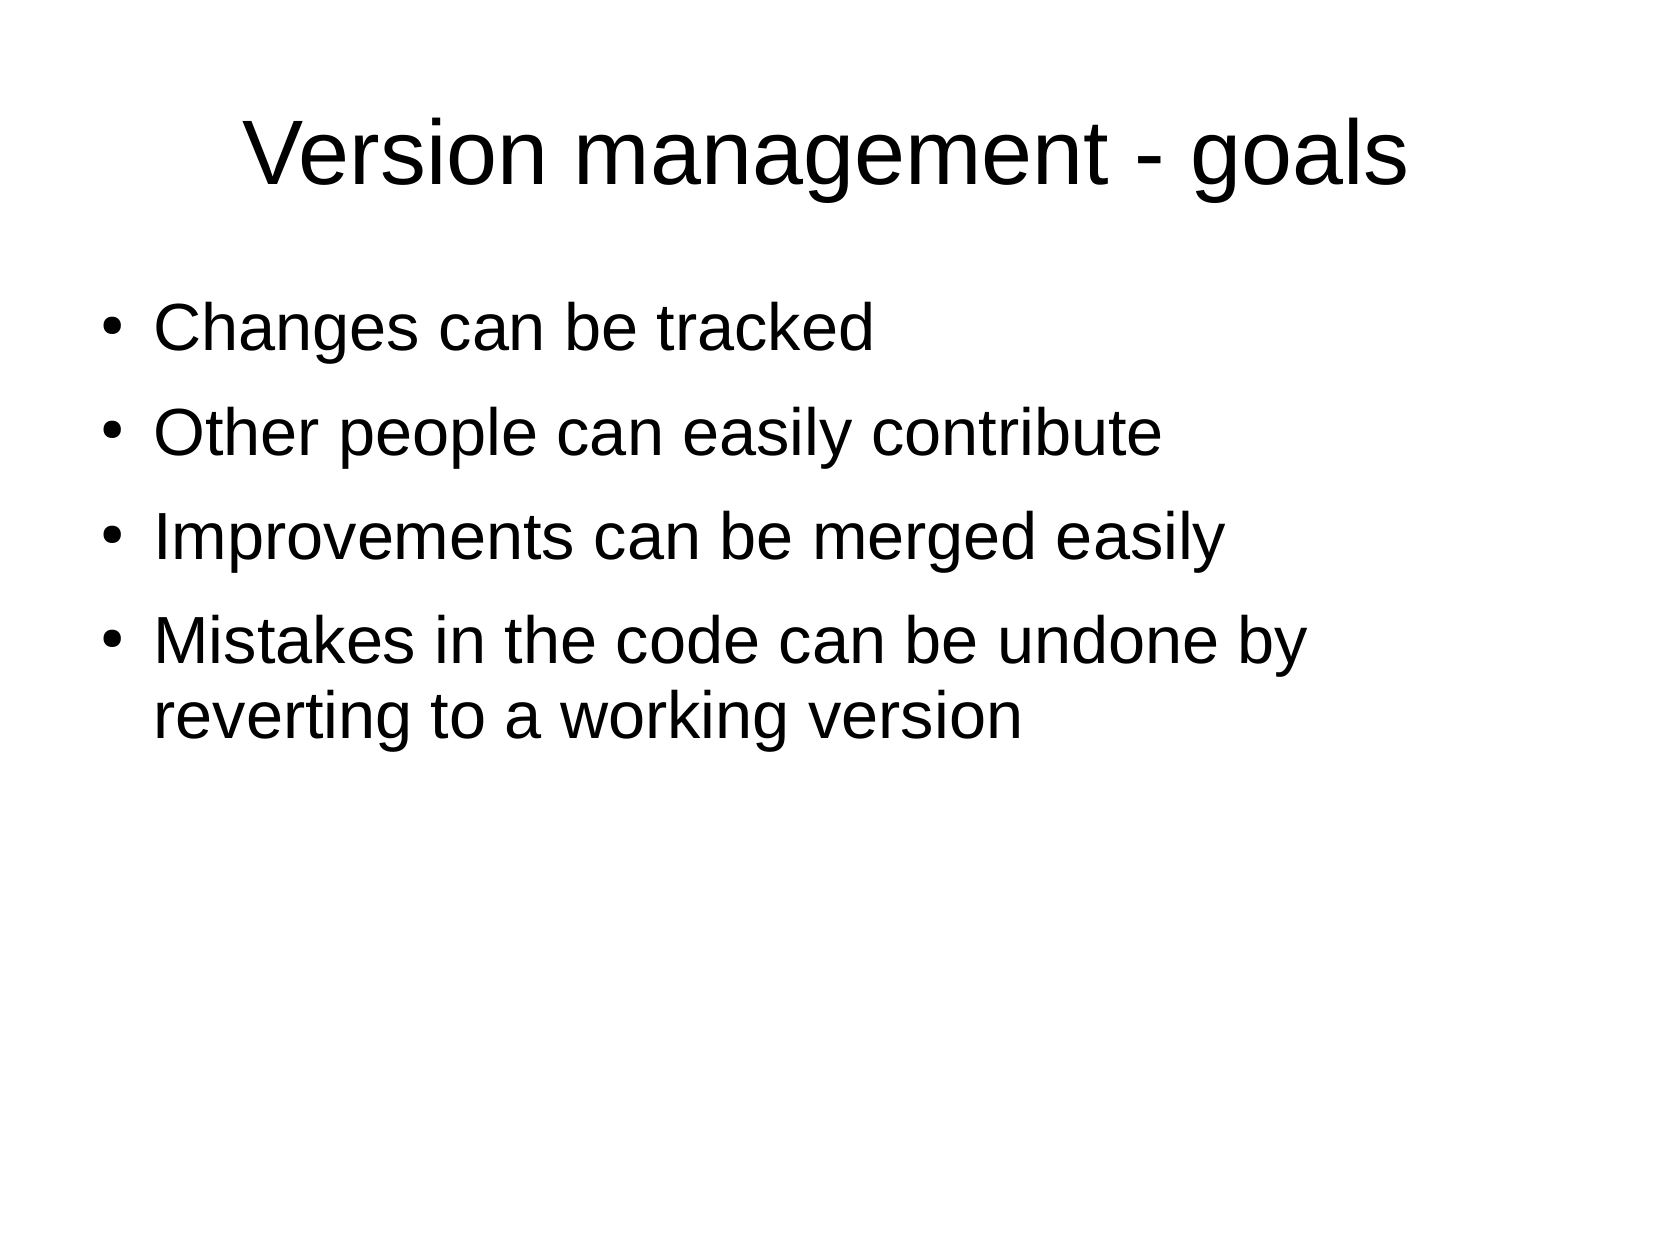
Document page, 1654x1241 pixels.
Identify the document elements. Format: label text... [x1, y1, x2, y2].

list Changes can be tracked Other people can easily contribute Improvements can be merged easily Mistakes in the code can be undone by reverting to a working version [82, 290, 1571, 1010]
title Version management - goals [82, 49, 1571, 257]
